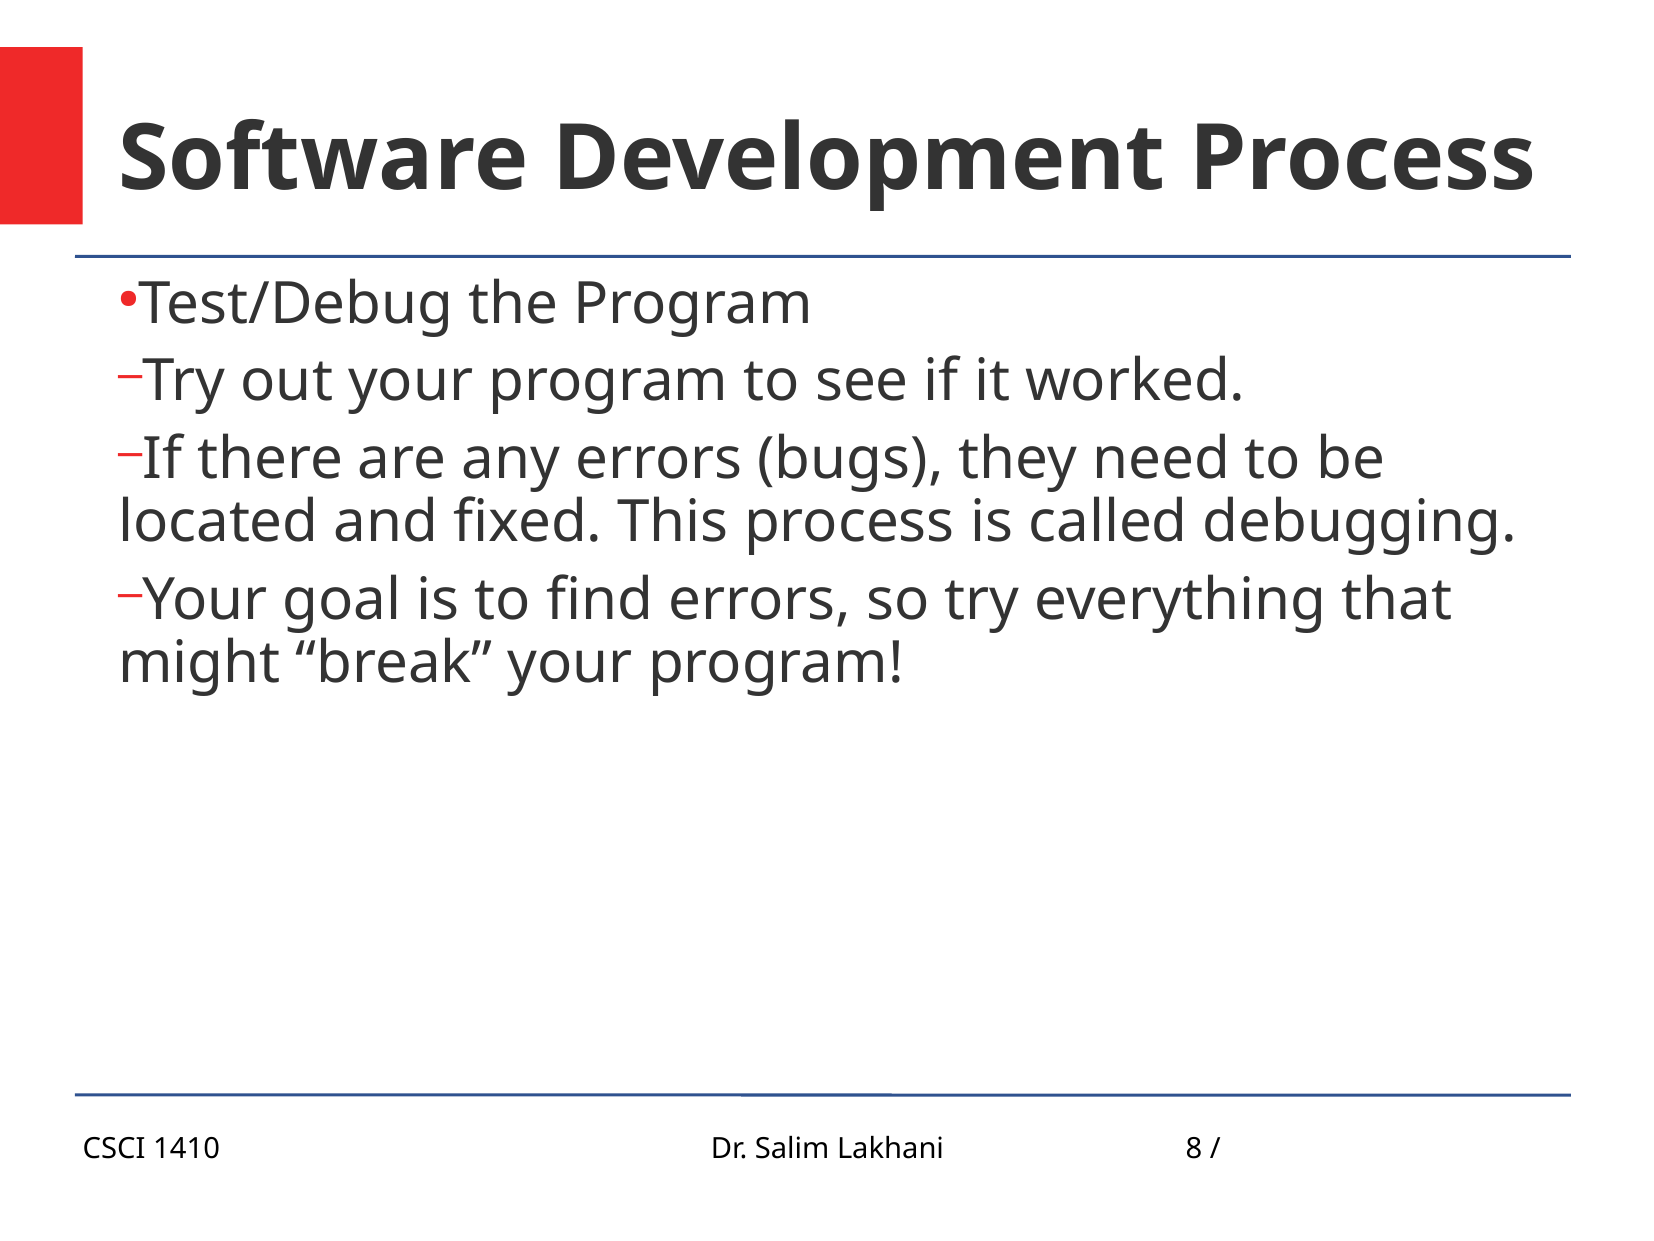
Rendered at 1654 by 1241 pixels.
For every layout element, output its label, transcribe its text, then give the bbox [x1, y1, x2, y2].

text_box Dr. Salim Lakhani [565, 1129, 1090, 1216]
title Software Development Process [118, 49, 1571, 257]
text_box CSCI 1410 [82, 1129, 468, 1216]
list Test/Debug the Program Try out your program to see if it worked. If there are any errors (bugs), they need to be located and fixed. This process is called debugging. Your goal is to find errors, so try everything that might “break” your program! [118, 265, 1536, 1081]
text_box / [1185, 1129, 1571, 1216]
